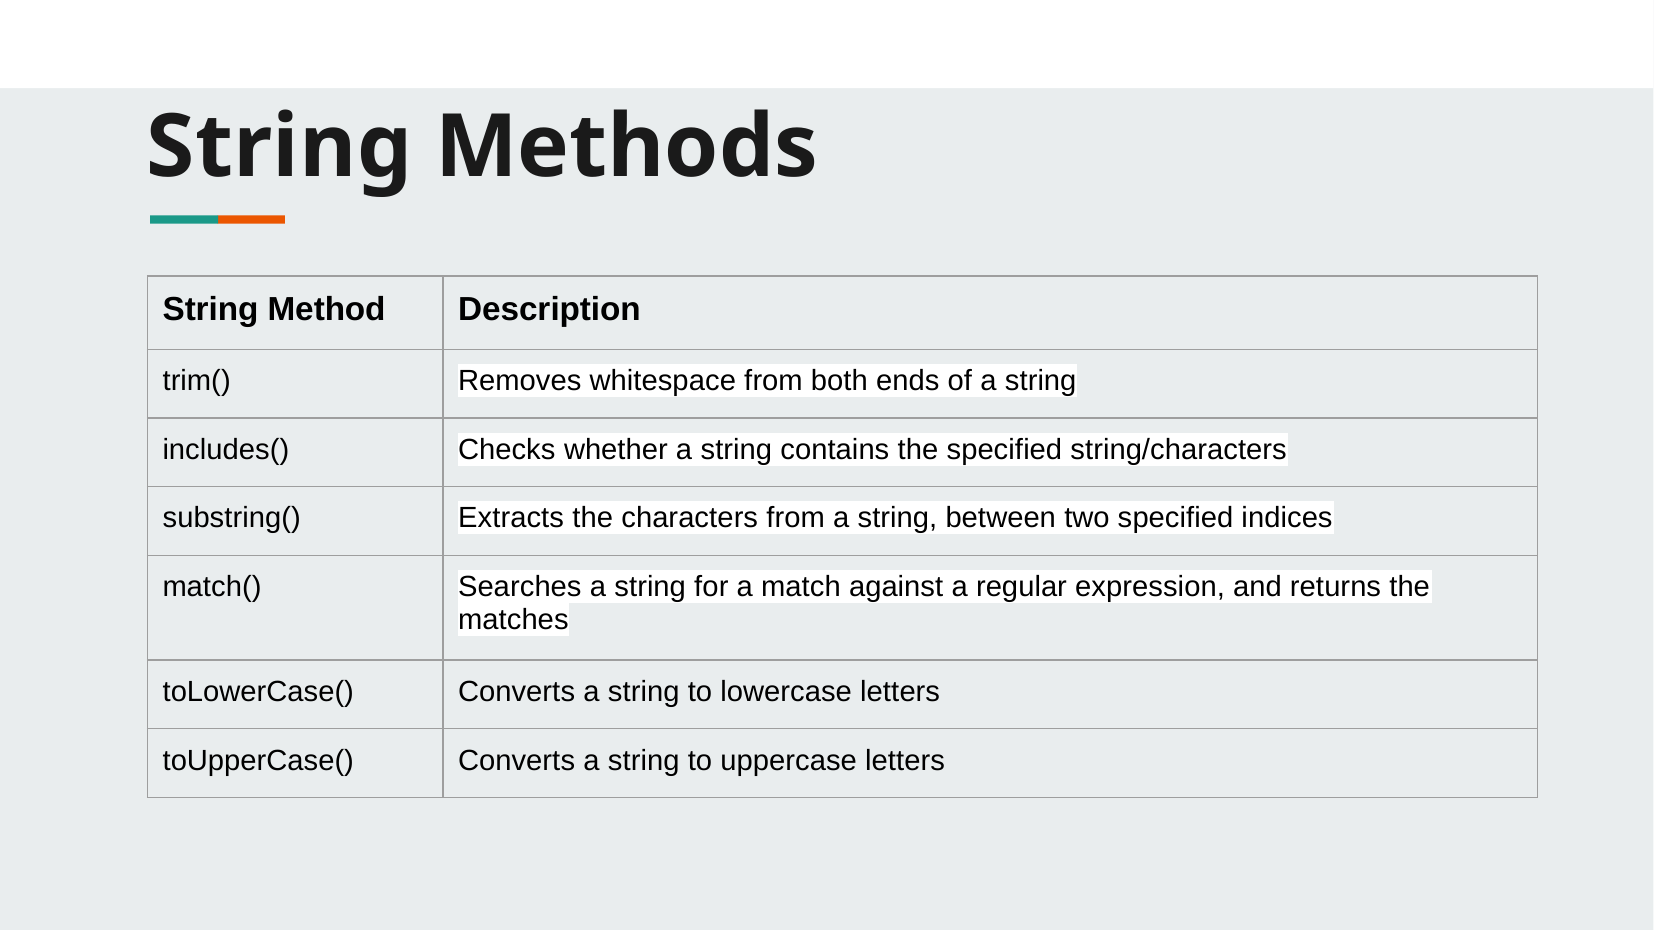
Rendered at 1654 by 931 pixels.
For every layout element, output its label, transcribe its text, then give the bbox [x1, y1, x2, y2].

table_cell Extracts the characters from a string, between two specified indices [444, 487, 1537, 555]
table_cell substring() [148, 487, 442, 555]
table_cell match() [148, 556, 442, 659]
title String Methods [131, 73, 1523, 375]
table_header String Method [148, 277, 442, 349]
table_cell Searches a string for a match against a regular expression, and returns the matches [444, 556, 1537, 659]
table_cell trim() [148, 350, 442, 417]
table_header Description [444, 277, 1537, 349]
table_cell toUpperCase() [148, 729, 442, 797]
table_cell includes() [148, 419, 442, 486]
table_cell Converts a string to uppercase letters [444, 729, 1537, 797]
table_cell Converts a string to lowercase letters [444, 661, 1537, 728]
table_cell Removes whitespace from both ends of a string [444, 350, 1537, 417]
table_cell toLowerCase() [148, 661, 442, 728]
table_cell Checks whether a string contains the specified string/characters [444, 419, 1537, 486]
